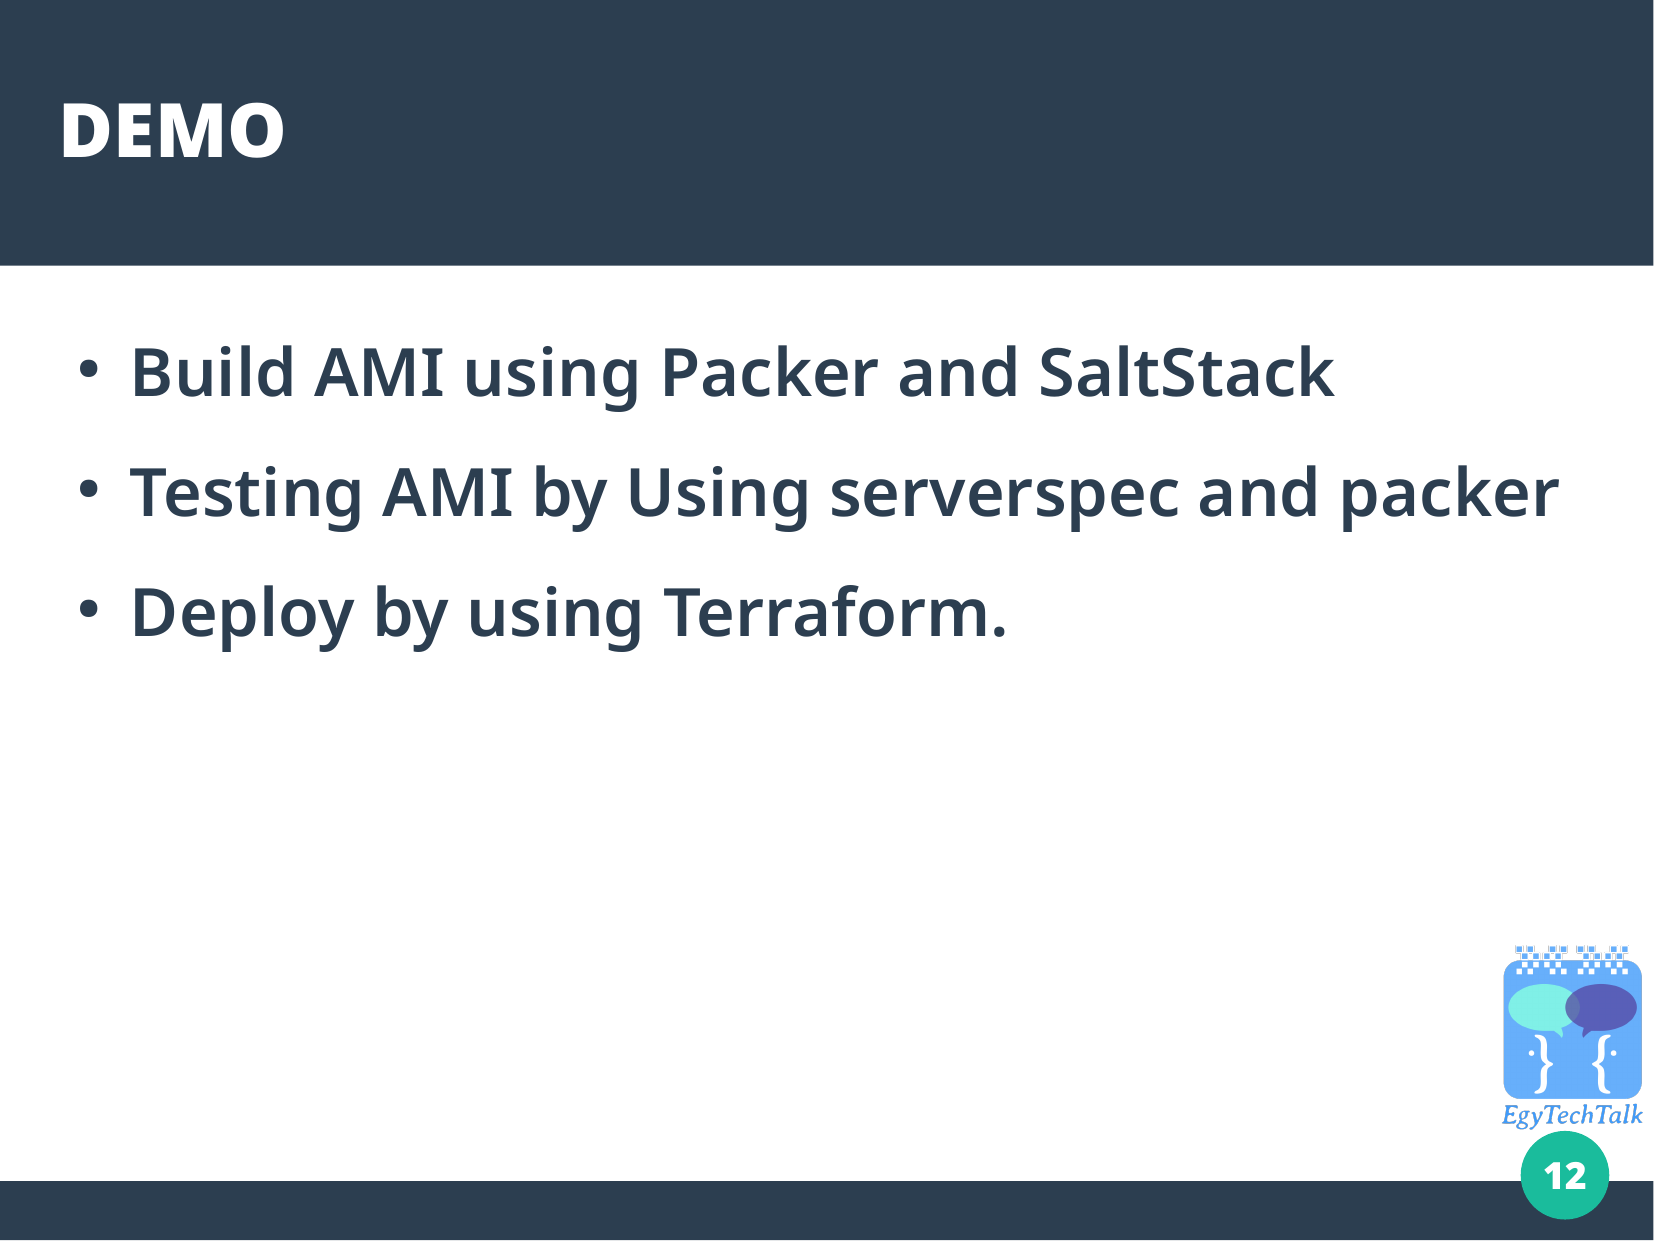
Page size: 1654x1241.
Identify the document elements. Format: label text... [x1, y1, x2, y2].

title DEMO [59, 49, 1595, 207]
picture [1494, 945, 1651, 1131]
list Build AMI using Packer and SaltStack Testing AMI by Using serverspec and packer Deploy by using Terraform. [59, 324, 1595, 1152]
